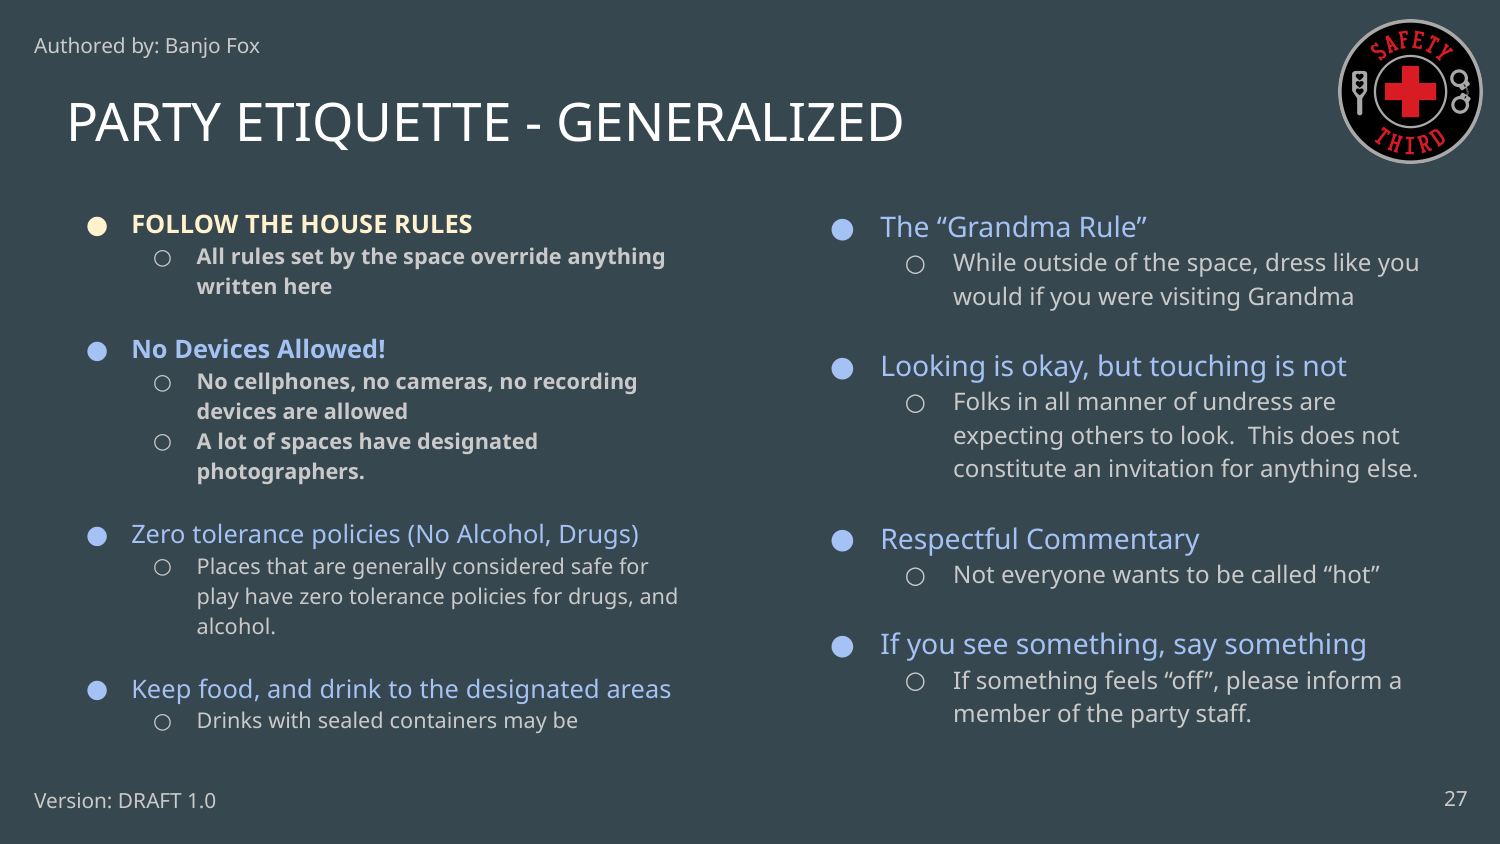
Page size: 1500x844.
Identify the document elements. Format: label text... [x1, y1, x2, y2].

slide_number <number> [1392, 767, 1483, 833]
list The “Grandma Rule” While outside of the space, dress like you would if you were visiting Grandma Looking is okay, but touching is not Folks in all manner of undress are expecting others to look. This does not constitute an invitation for anything else. Respectful Commentary Not everyone wants to be called “hot” If you see something, say something If something feels “off”, please inform a member of the party staff. [792, 189, 1449, 750]
picture [1338, 19, 1483, 164]
title PARTY ETIQUETTE - GENERALIZED [51, 72, 1319, 167]
list FOLLOW THE HOUSE RULES All rules set by the space override anything written here No Devices Allowed! No cellphones, no cameras, no recording devices are allowed A lot of spaces have designated photographers. Zero tolerance policies (No Alcohol, Drugs) Places that are generally considered safe for play have zero tolerance policies for drugs, and alcohol. Keep food, and drink to the designated areas Drinks with sealed containers may be [51, 189, 708, 750]
